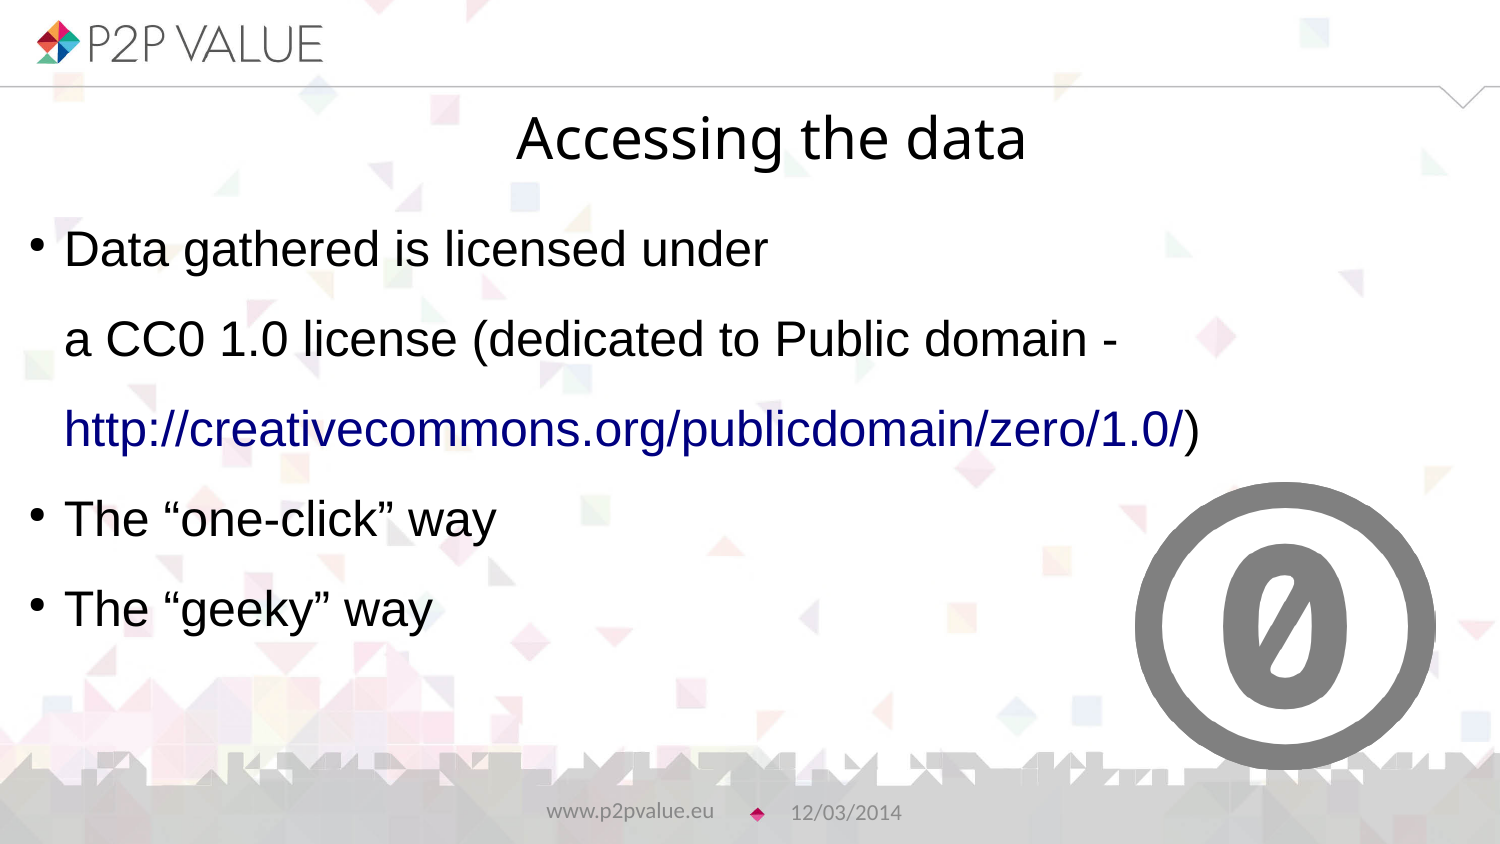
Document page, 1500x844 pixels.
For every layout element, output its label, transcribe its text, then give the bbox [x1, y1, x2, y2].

text_box www.p2pvalue.eu [540, 789, 759, 829]
subtitle Data gathered is licensed under a CC0 1.0 license (dedicated to Public domain - http://creativecommons.org/publicdomain/zero/1.0/) The “one-click” way The “geeky” way [15, 180, 1496, 736]
picture [0, 0, 1500, 844]
slide_number 12/03/2014 [777, 788, 1470, 834]
title Accessing the data [105, 92, 1441, 180]
